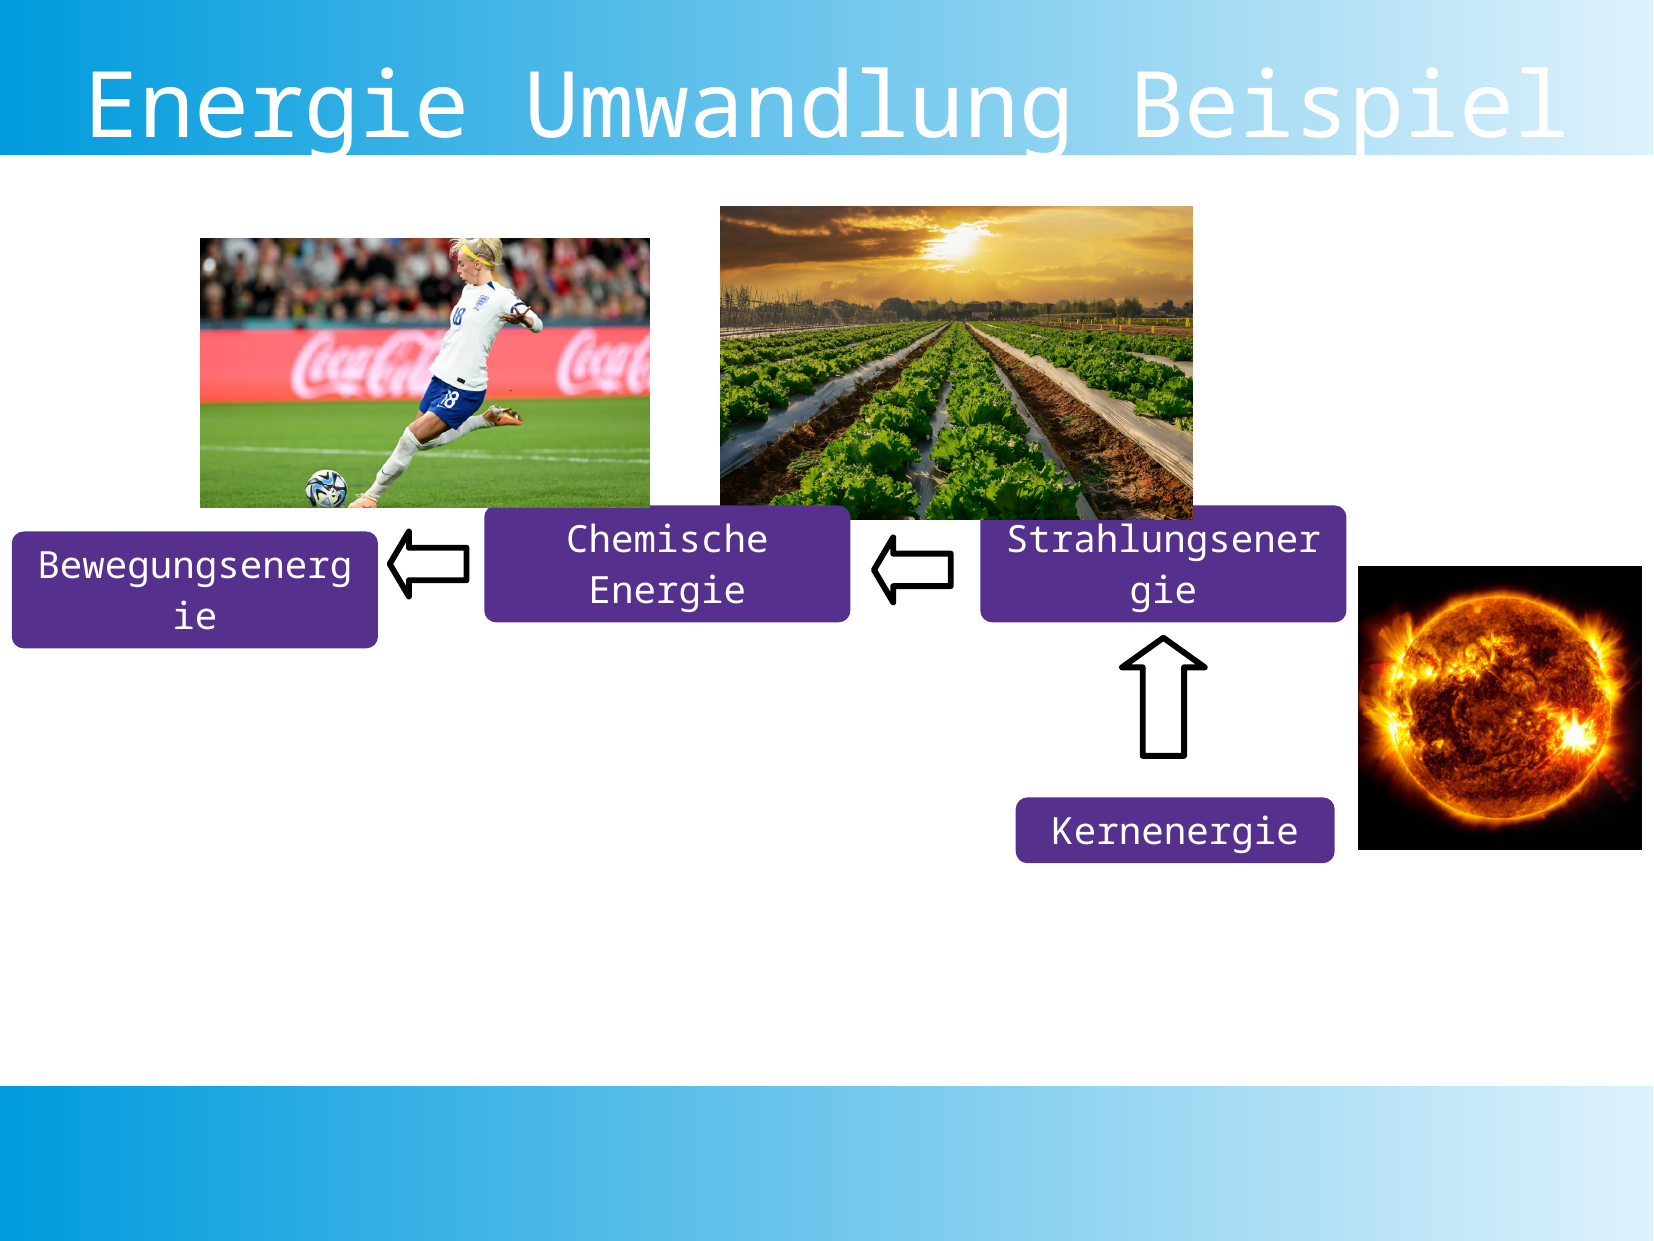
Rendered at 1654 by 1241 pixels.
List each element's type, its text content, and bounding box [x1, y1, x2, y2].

picture [720, 206, 1193, 520]
text_box Bewegungsenergie [11, 531, 378, 597]
picture [200, 238, 650, 508]
text_box Strahlungsenergie [980, 525, 1347, 603]
picture [1358, 566, 1642, 850]
text_box Chemische Energie [484, 525, 851, 603]
text_box Kernenergie [1015, 797, 1335, 863]
title Energie Umwandlung Beispiel [82, 40, 1571, 163]
